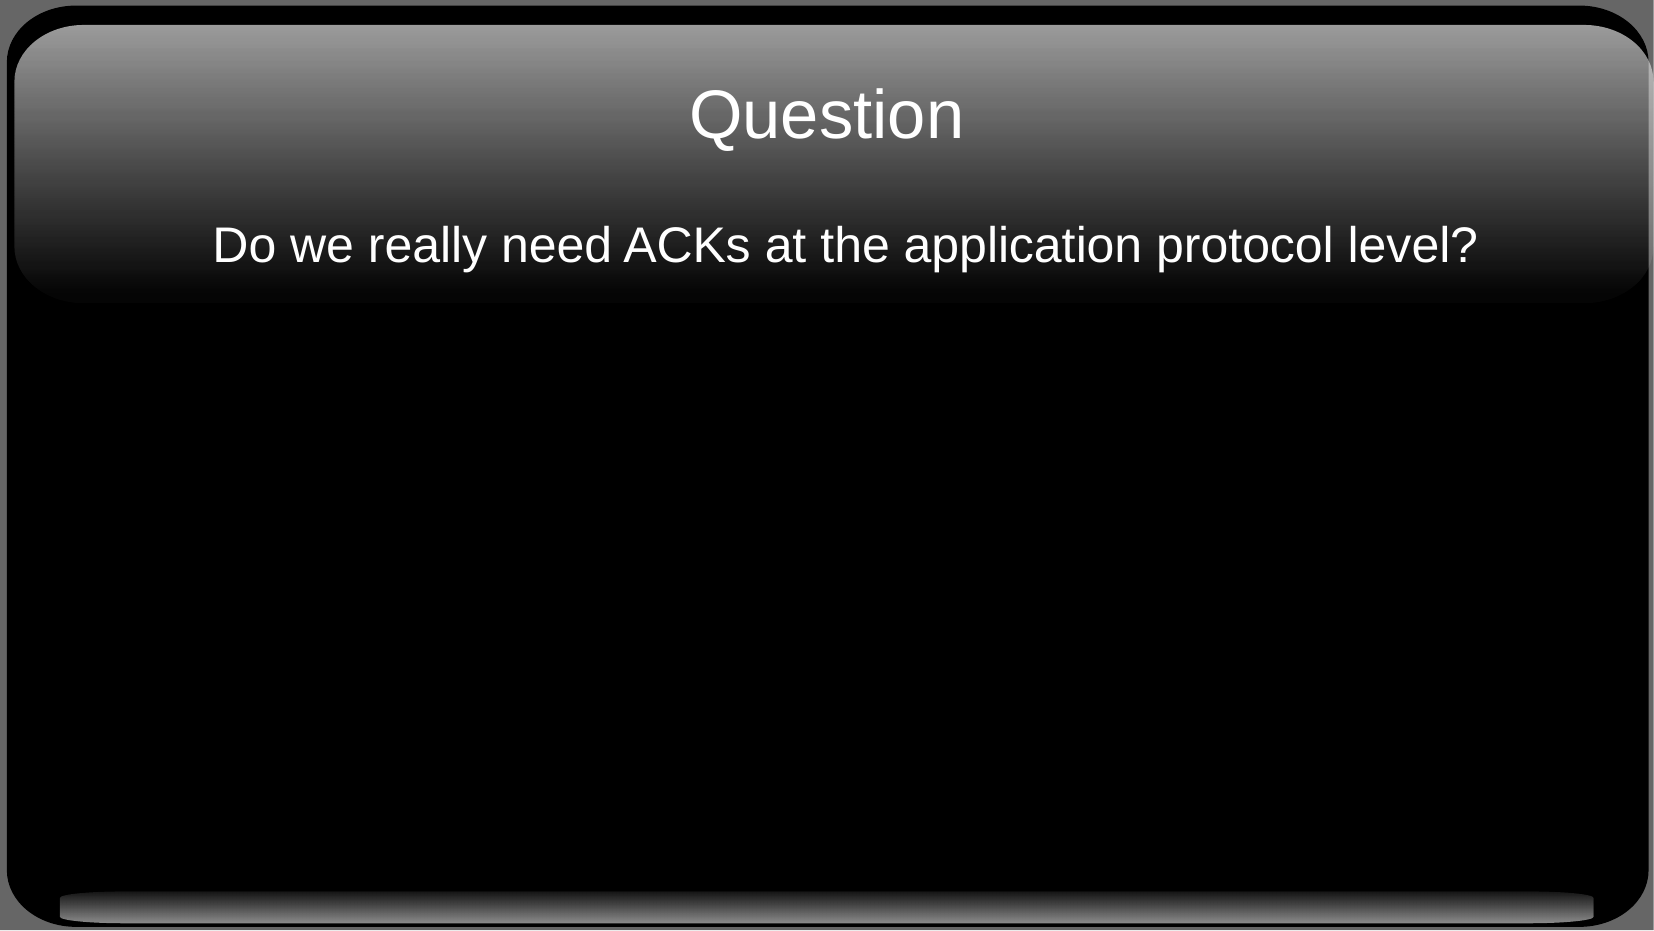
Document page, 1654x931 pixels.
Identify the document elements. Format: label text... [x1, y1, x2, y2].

title Question [82, 37, 1571, 193]
list Do we really need ACKs at the application protocol level? [82, 217, 1538, 758]
